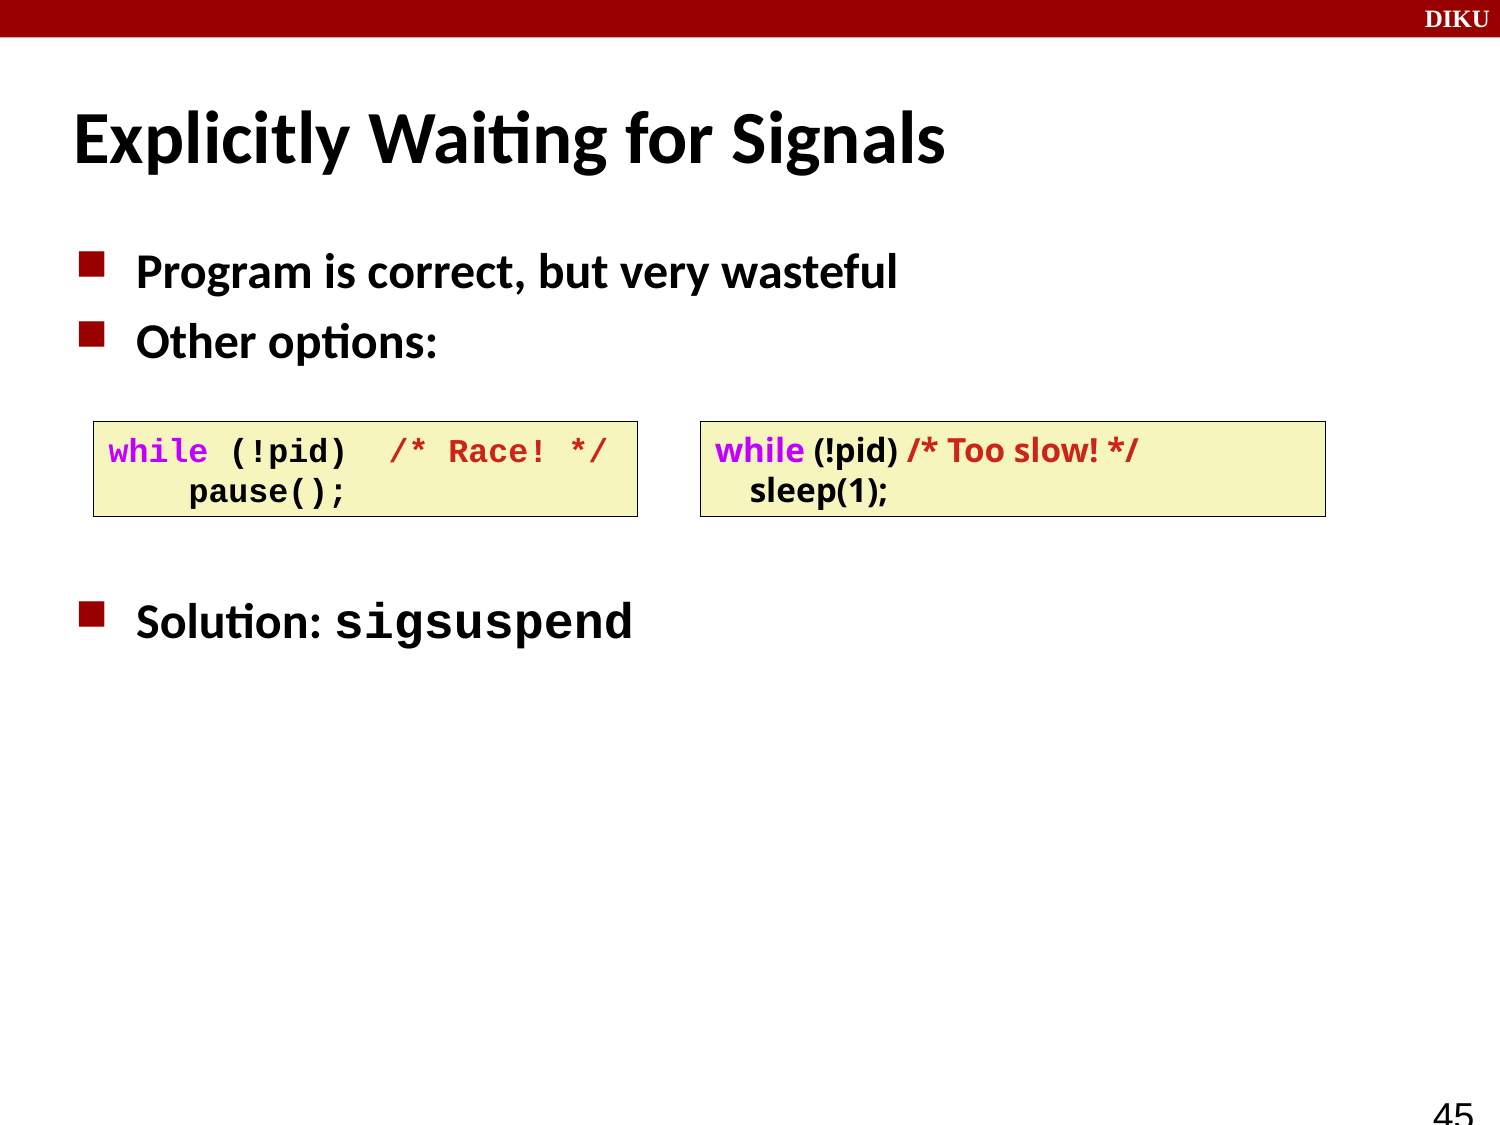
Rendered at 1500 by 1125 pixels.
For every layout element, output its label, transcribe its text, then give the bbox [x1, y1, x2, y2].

text_box while (!pid) /* Race! */ pause(); [93, 421, 638, 517]
text_box Explicitly Waiting for Signals [58, 71, 1450, 197]
text_box Program is correct, but very wasteful Other options: Solution: sigsuspend [65, 230, 1361, 313]
text_box while (!pid) /* Too slow! */ sleep(1); [699, 421, 1325, 517]
